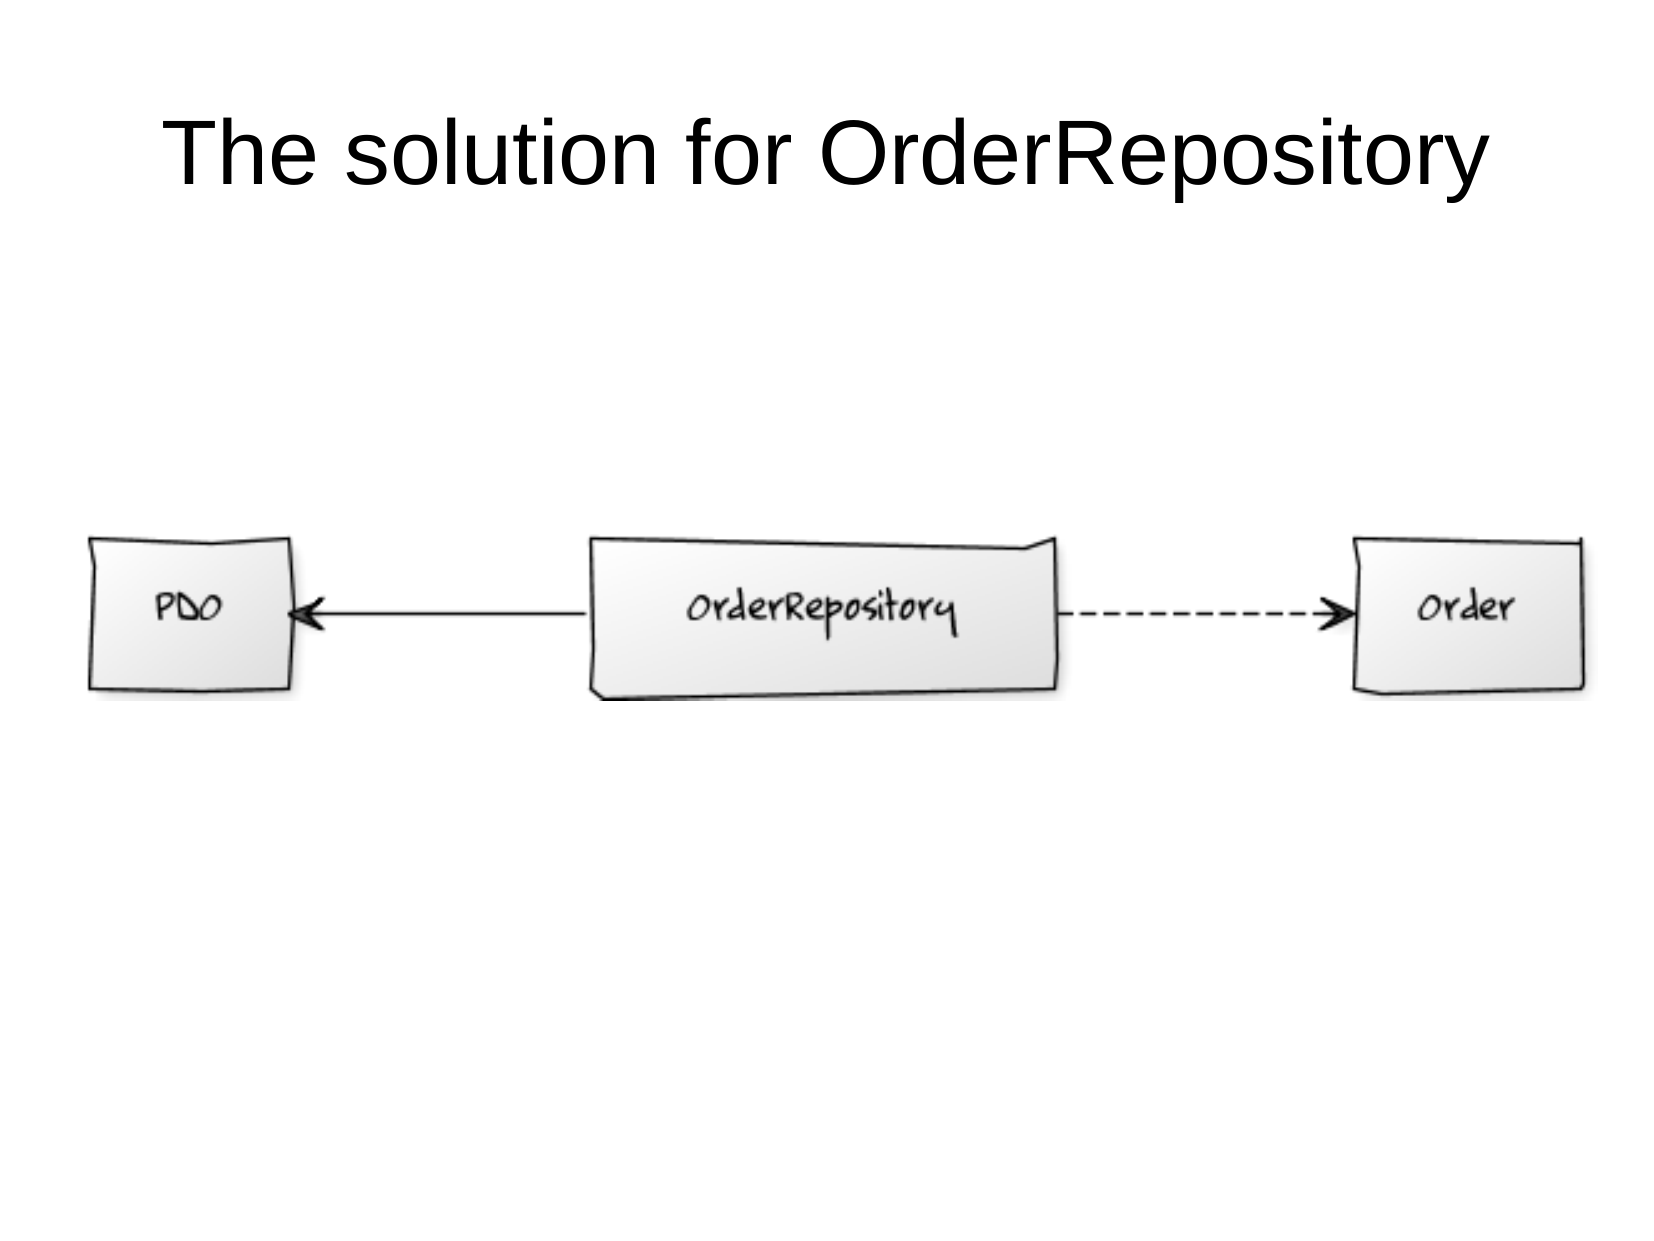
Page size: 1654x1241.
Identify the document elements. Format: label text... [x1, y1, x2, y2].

picture [74, 528, 1598, 701]
title The solution for OrderRepository [82, 49, 1571, 257]
